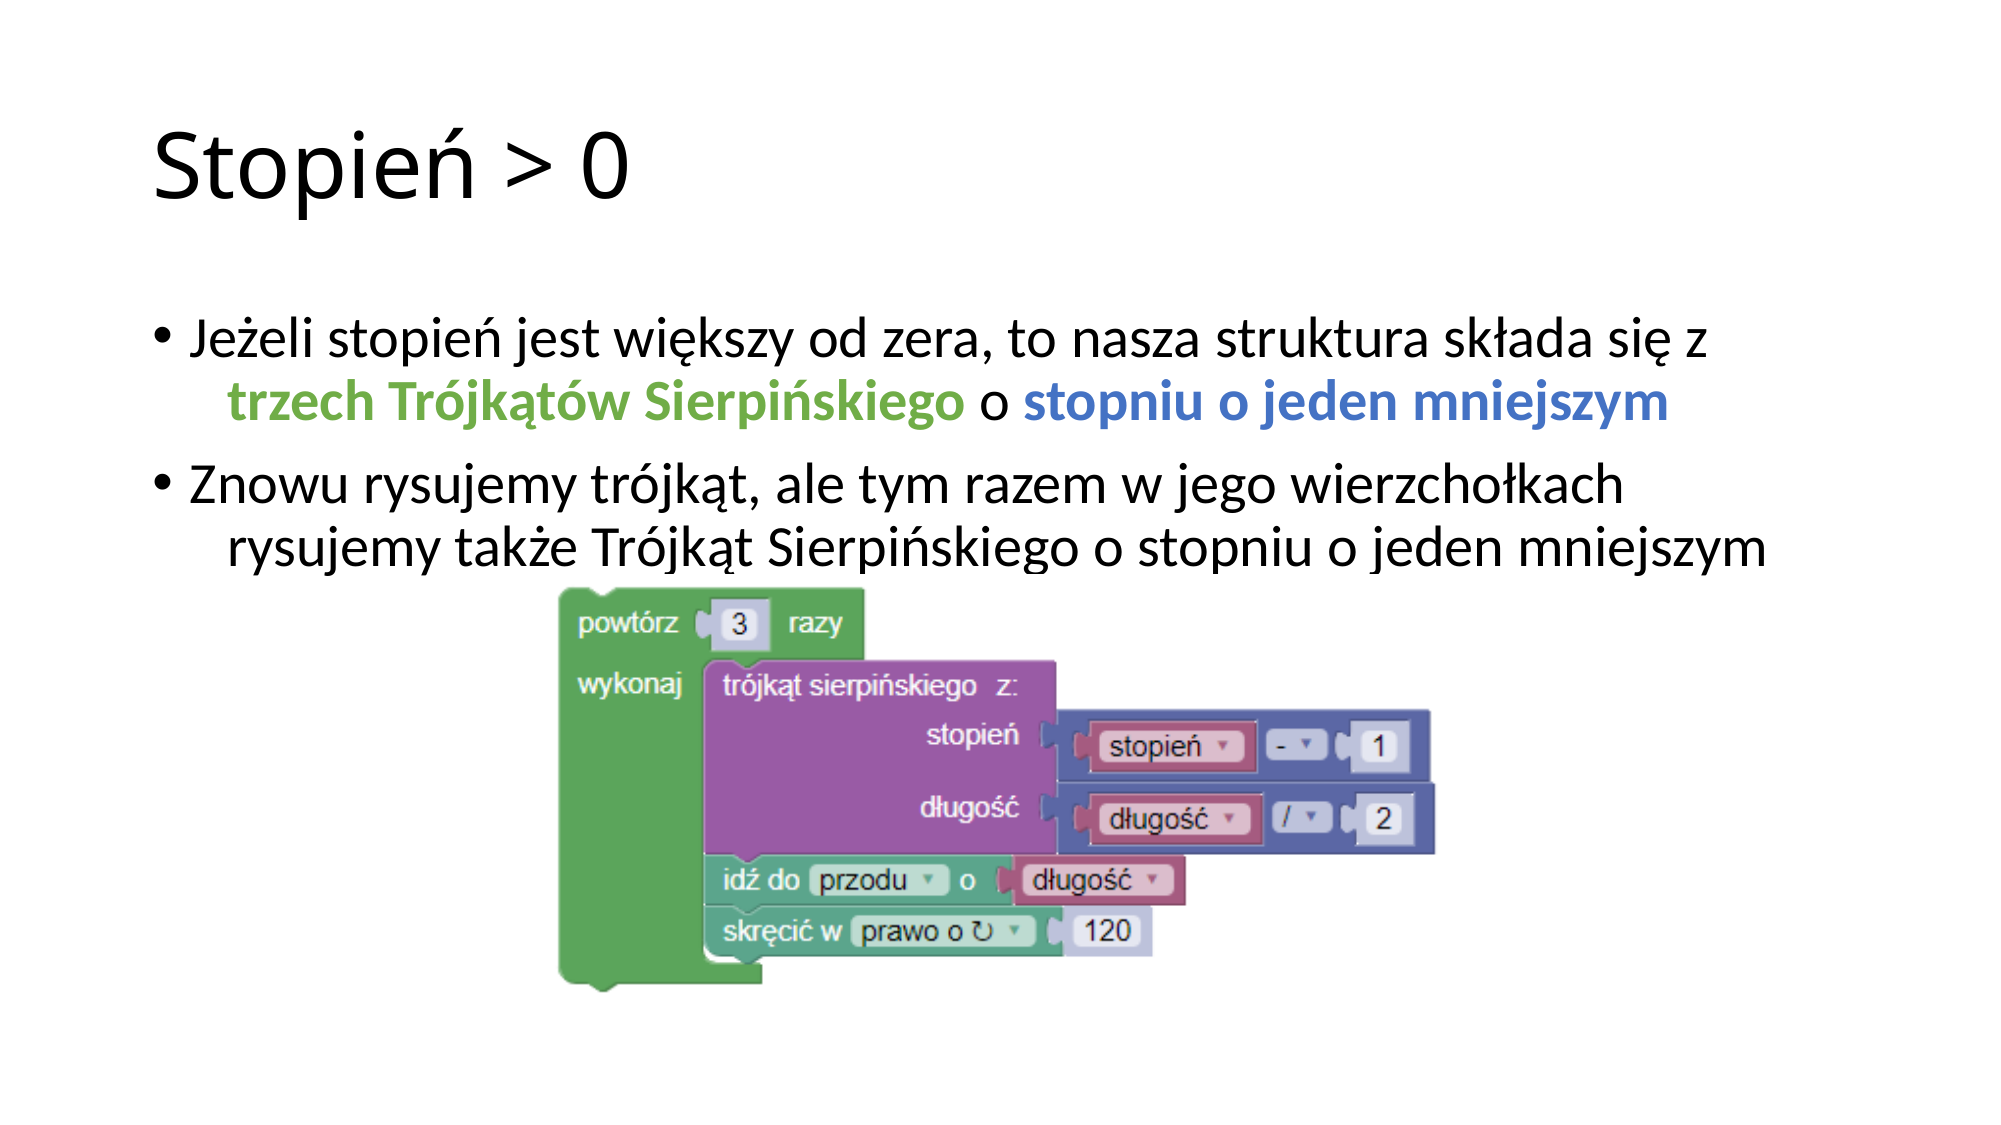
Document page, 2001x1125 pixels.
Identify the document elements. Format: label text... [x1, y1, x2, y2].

picture [545, 574, 1455, 1014]
title Stopień > 0 [137, 59, 1863, 278]
list Jeżeli stopień jest większy od zera, to nasza struktura składa się z trzech Trójkątów Sierpińskiego o stopniu o jeden mniejszym Znowu rysujemy trójkąt, ale tym razem w jego wierzchołkach rysujemy także Trójkąt Sierpińskiego o stopniu o jeden mniejszym [137, 299, 1863, 1014]
